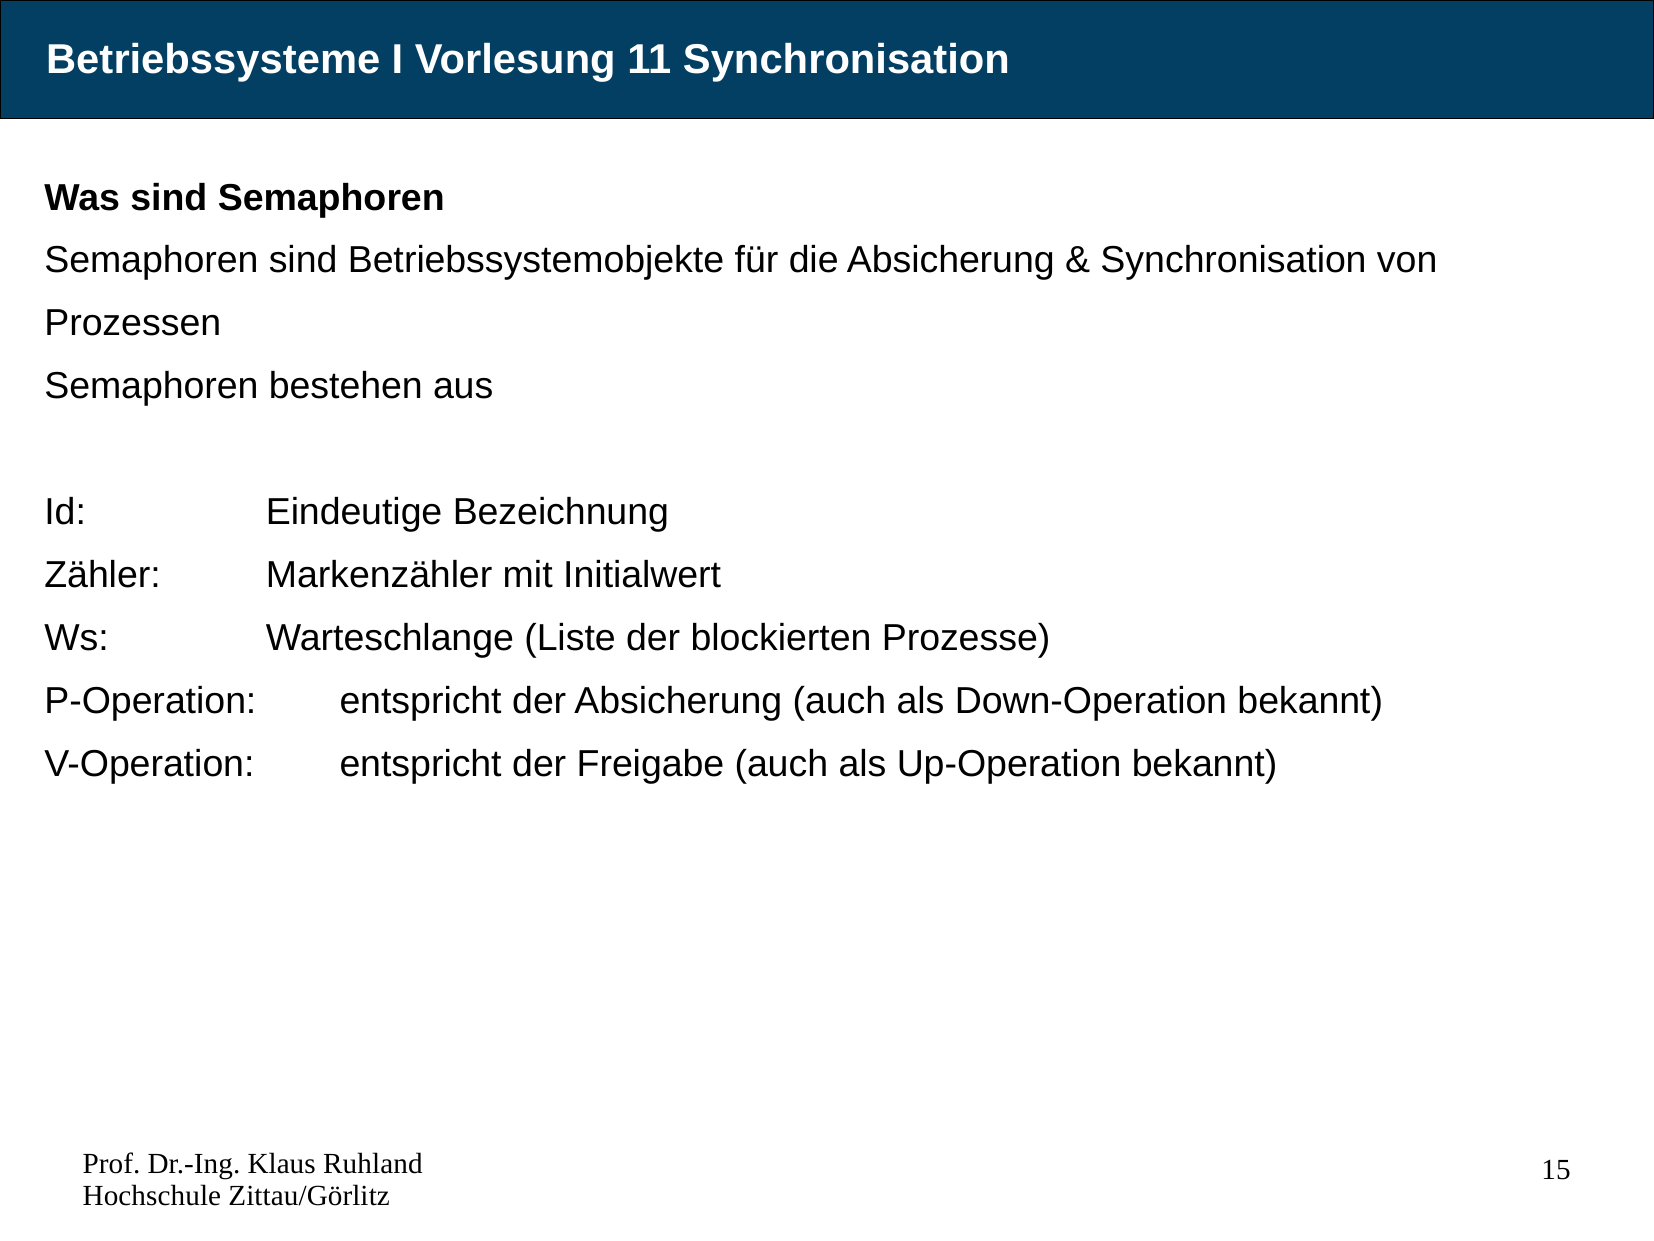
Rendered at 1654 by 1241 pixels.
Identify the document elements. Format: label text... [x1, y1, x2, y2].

text_box Was sind Semaphoren Semaphoren sind Betriebssystemobjekte für die Absicherung & Synchronisation von Prozessen Semaphoren bestehen aus Id: Eindeutige Bezeichnung Zähler: Markenzähler mit Initialwert Ws: Warteschlange (Liste der blockierten Prozesse) P-Operation: entspricht der Absicherung (auch als Down-Operation bekannt) V-Operation: entspricht der Freigabe (auch als Up-Operation bekannt) [29, 147, 1565, 1241]
